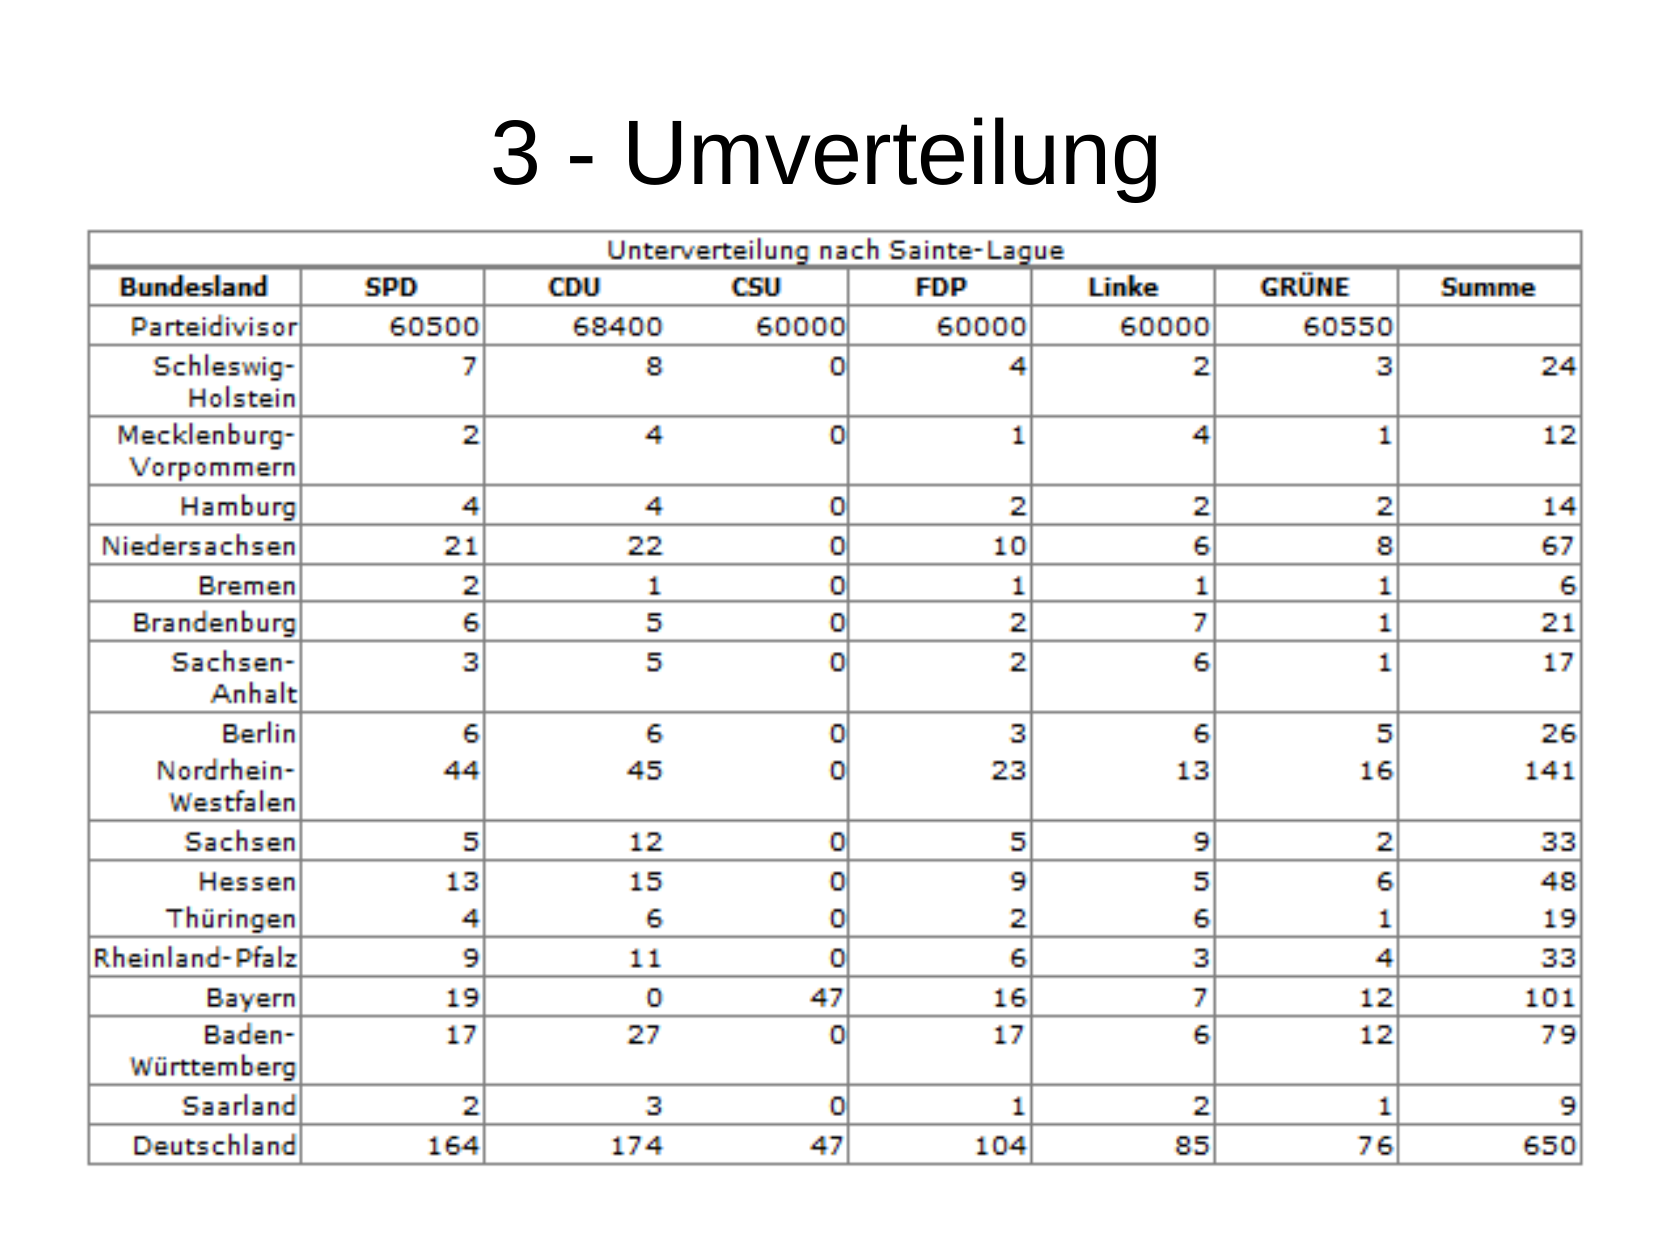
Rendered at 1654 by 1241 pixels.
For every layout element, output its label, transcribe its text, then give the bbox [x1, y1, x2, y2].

picture [70, 215, 1607, 1182]
title 3 - Umverteilung [82, 49, 1571, 215]
